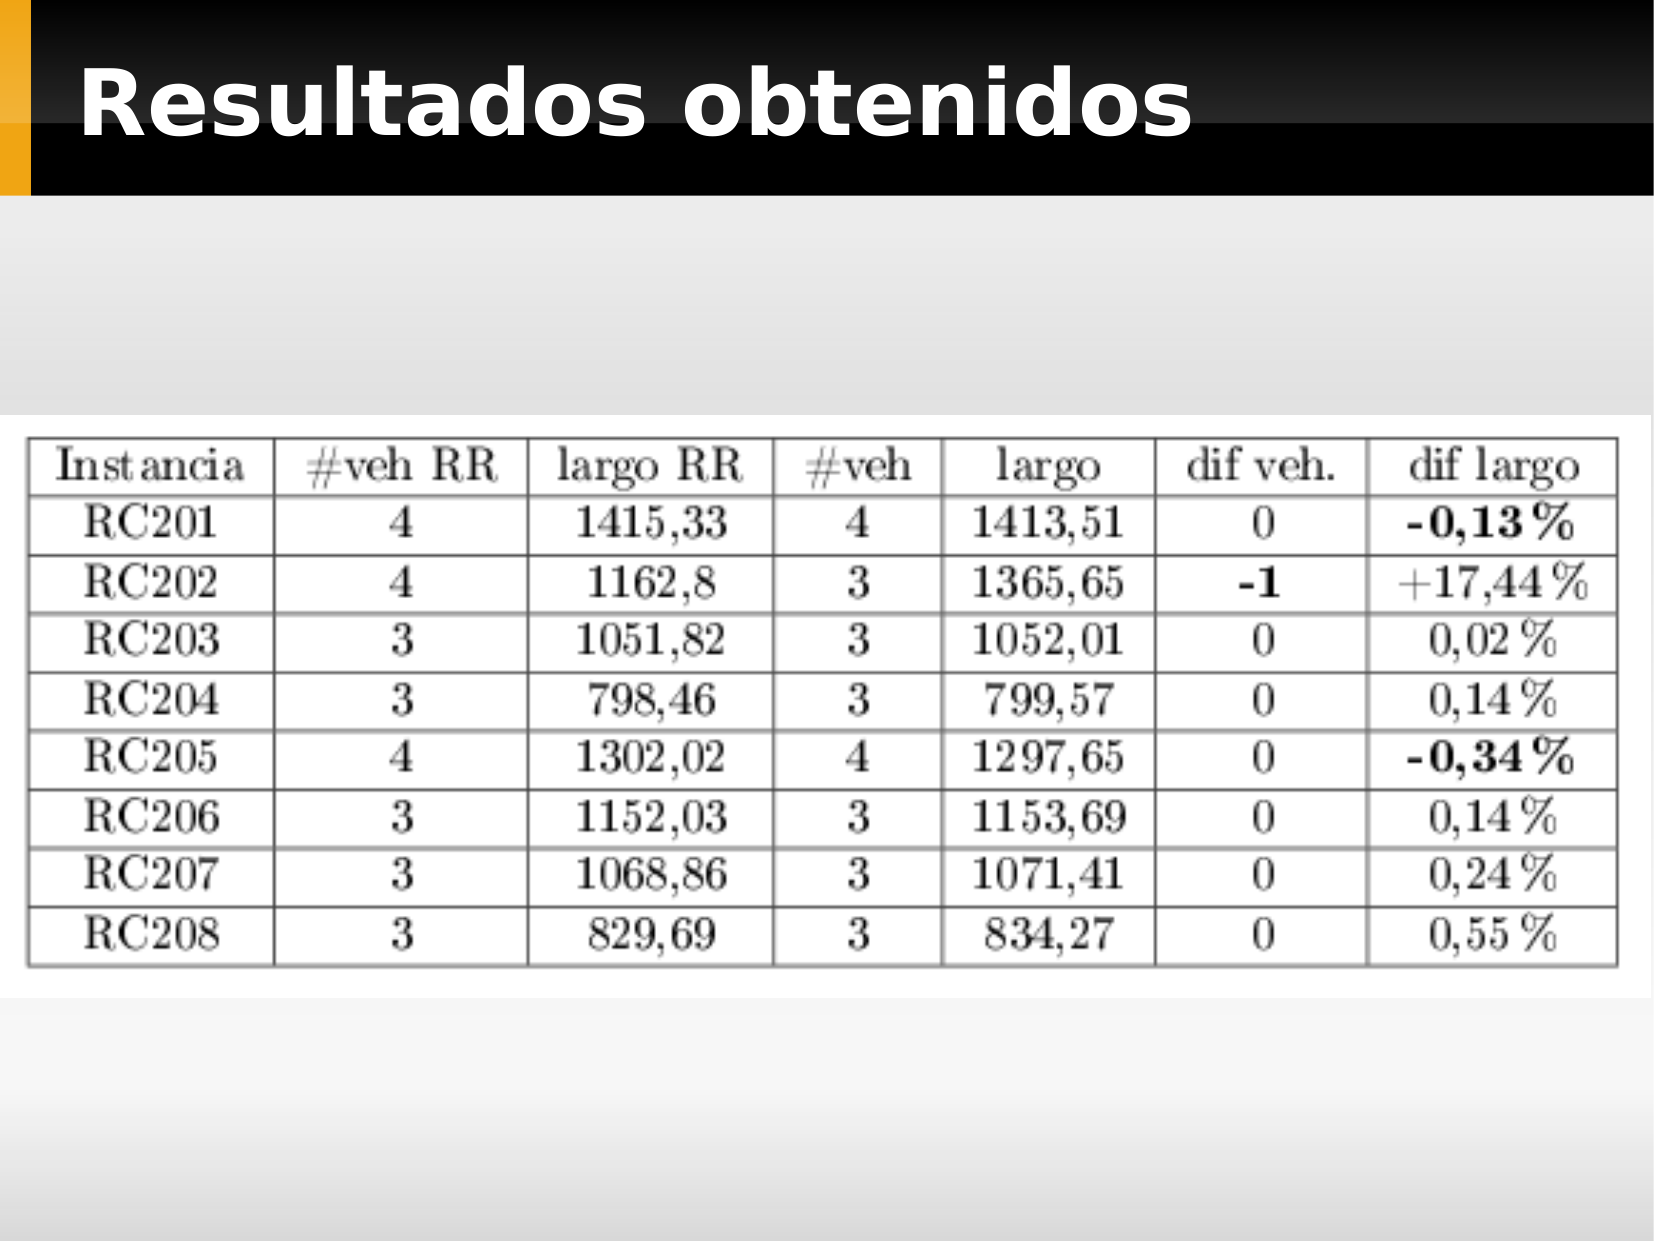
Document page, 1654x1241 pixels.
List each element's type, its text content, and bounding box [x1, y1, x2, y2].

title Resultados obtenidos [76, 0, 1565, 208]
picture [0, 0, 1654, 1241]
